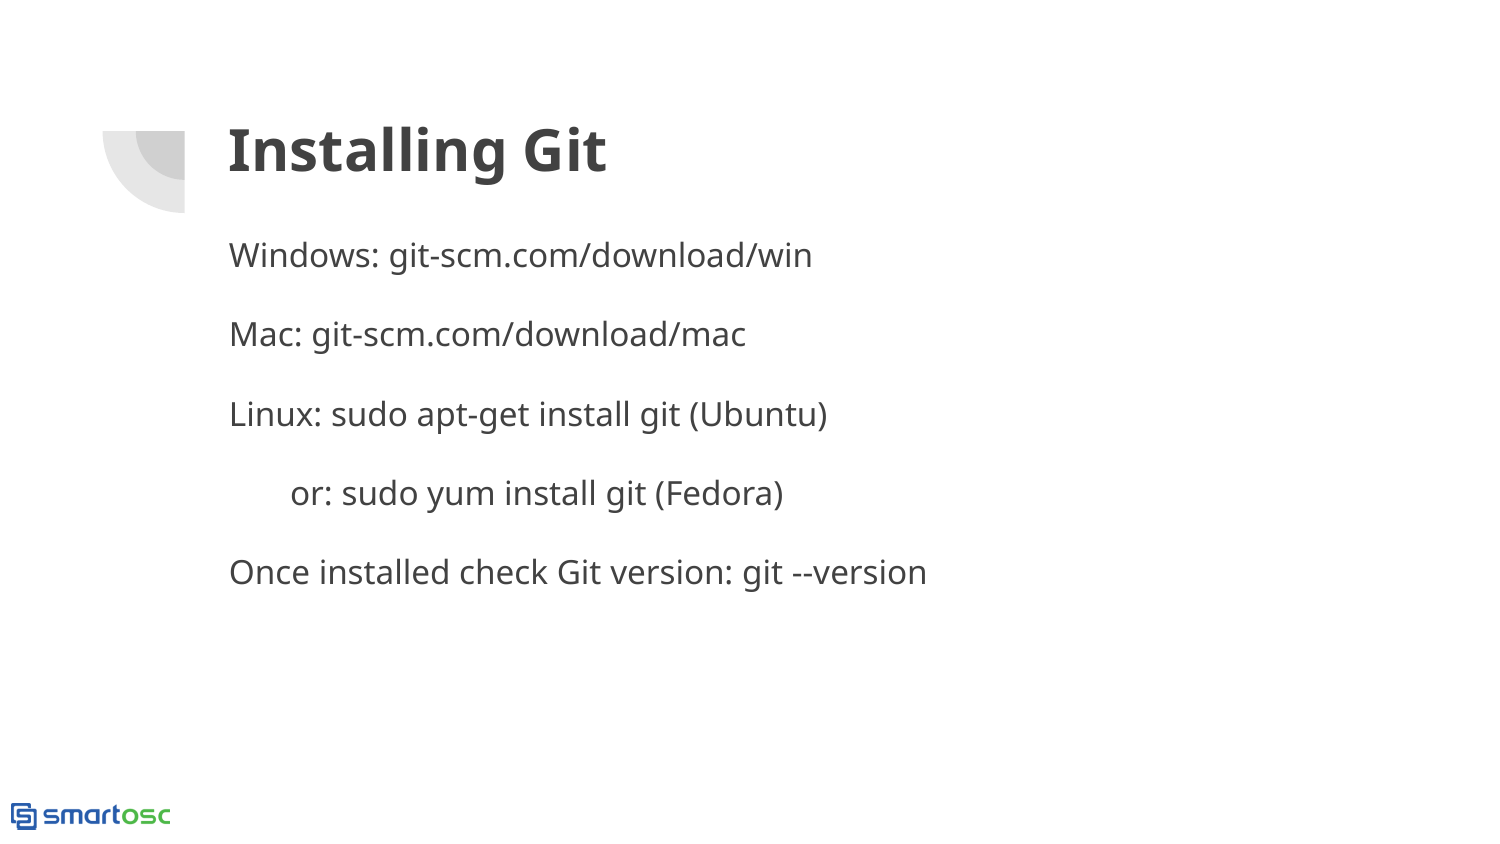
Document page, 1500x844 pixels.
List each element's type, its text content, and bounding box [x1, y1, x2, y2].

list Windows: git-scm.com/download/win Mac: git-scm.com/download/mac Linux: sudo apt-get install git (Ubuntu) or: sudo yum install git (Fedora) Once installed check Git version: git --version [213, 213, 1368, 631]
title Installing Git [213, 98, 1368, 213]
picture [11, 803, 170, 830]
